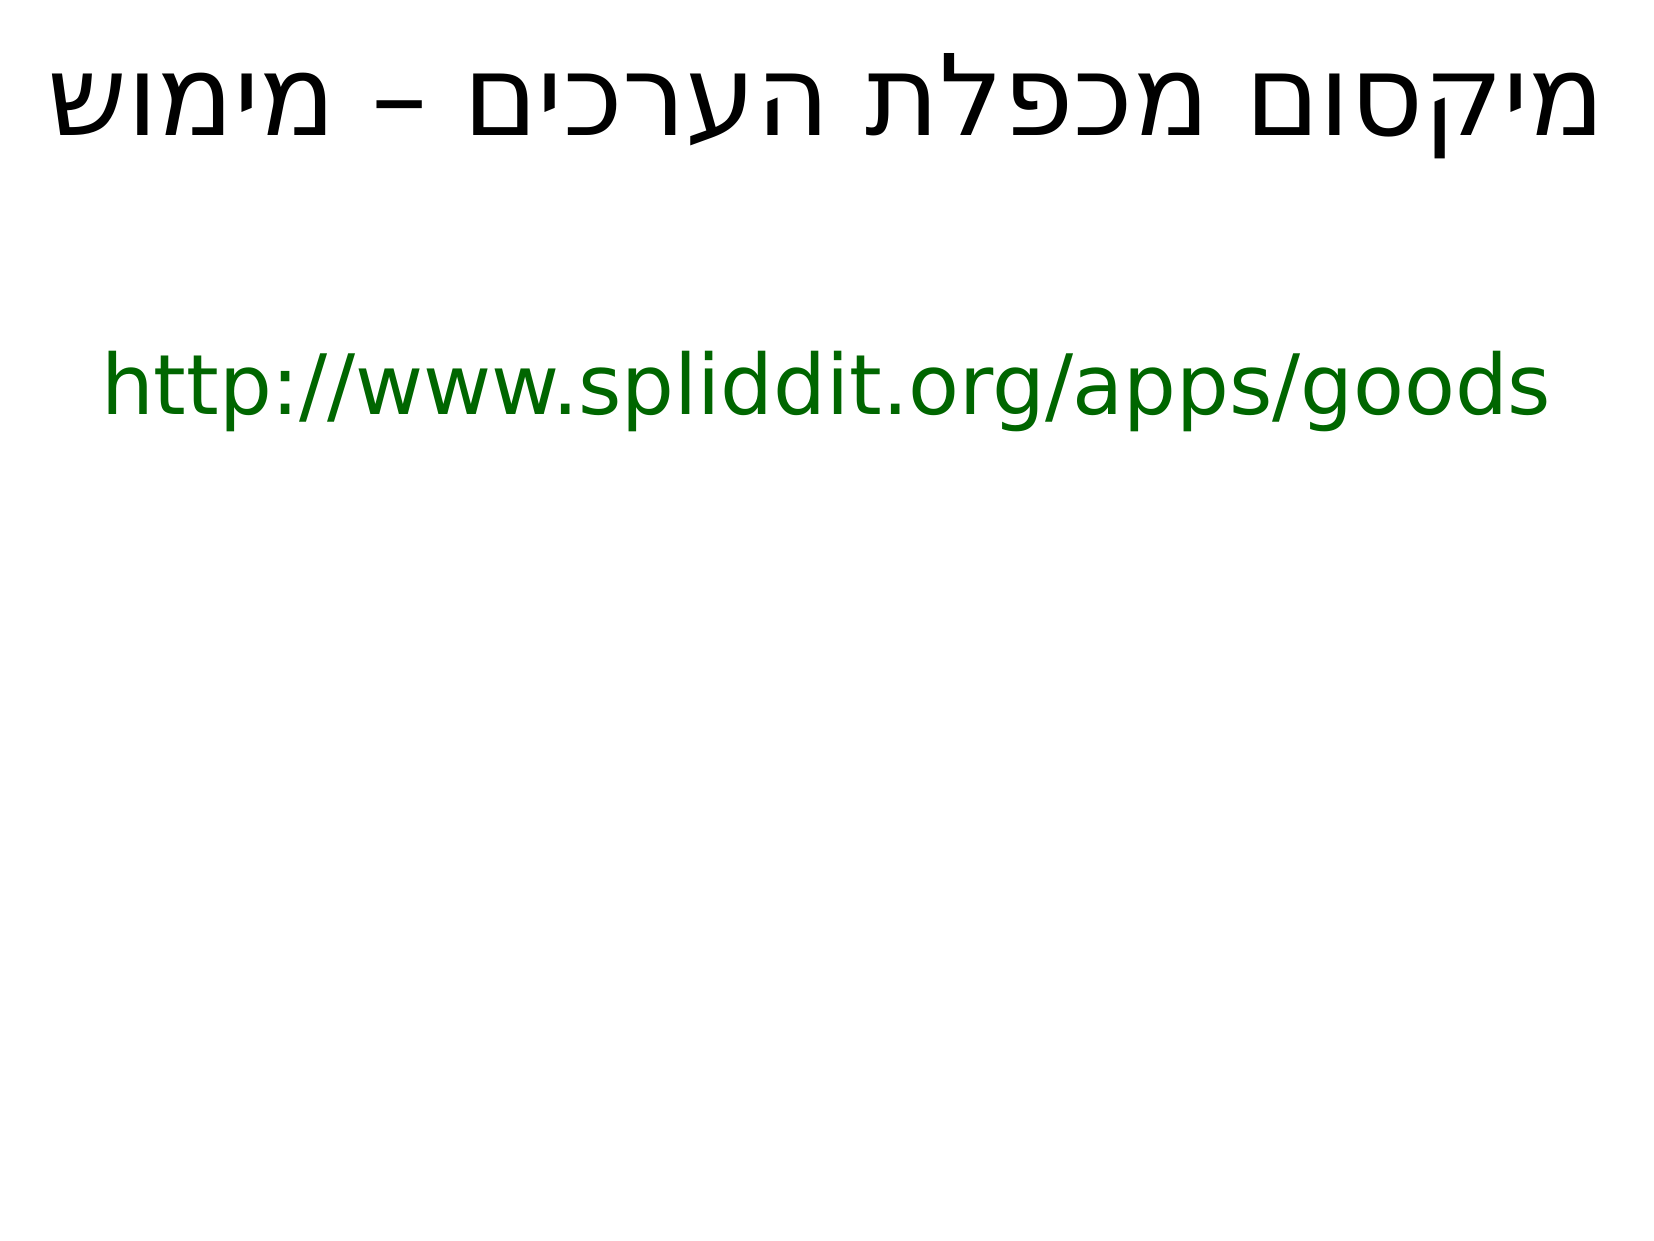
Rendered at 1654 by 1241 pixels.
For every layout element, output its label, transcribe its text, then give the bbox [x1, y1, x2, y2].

text_box http://www.spliddit.org/apps/goods [0, 330, 1654, 931]
title מיקסום מכפלת הערכים – מימוש [0, 28, 1654, 166]
